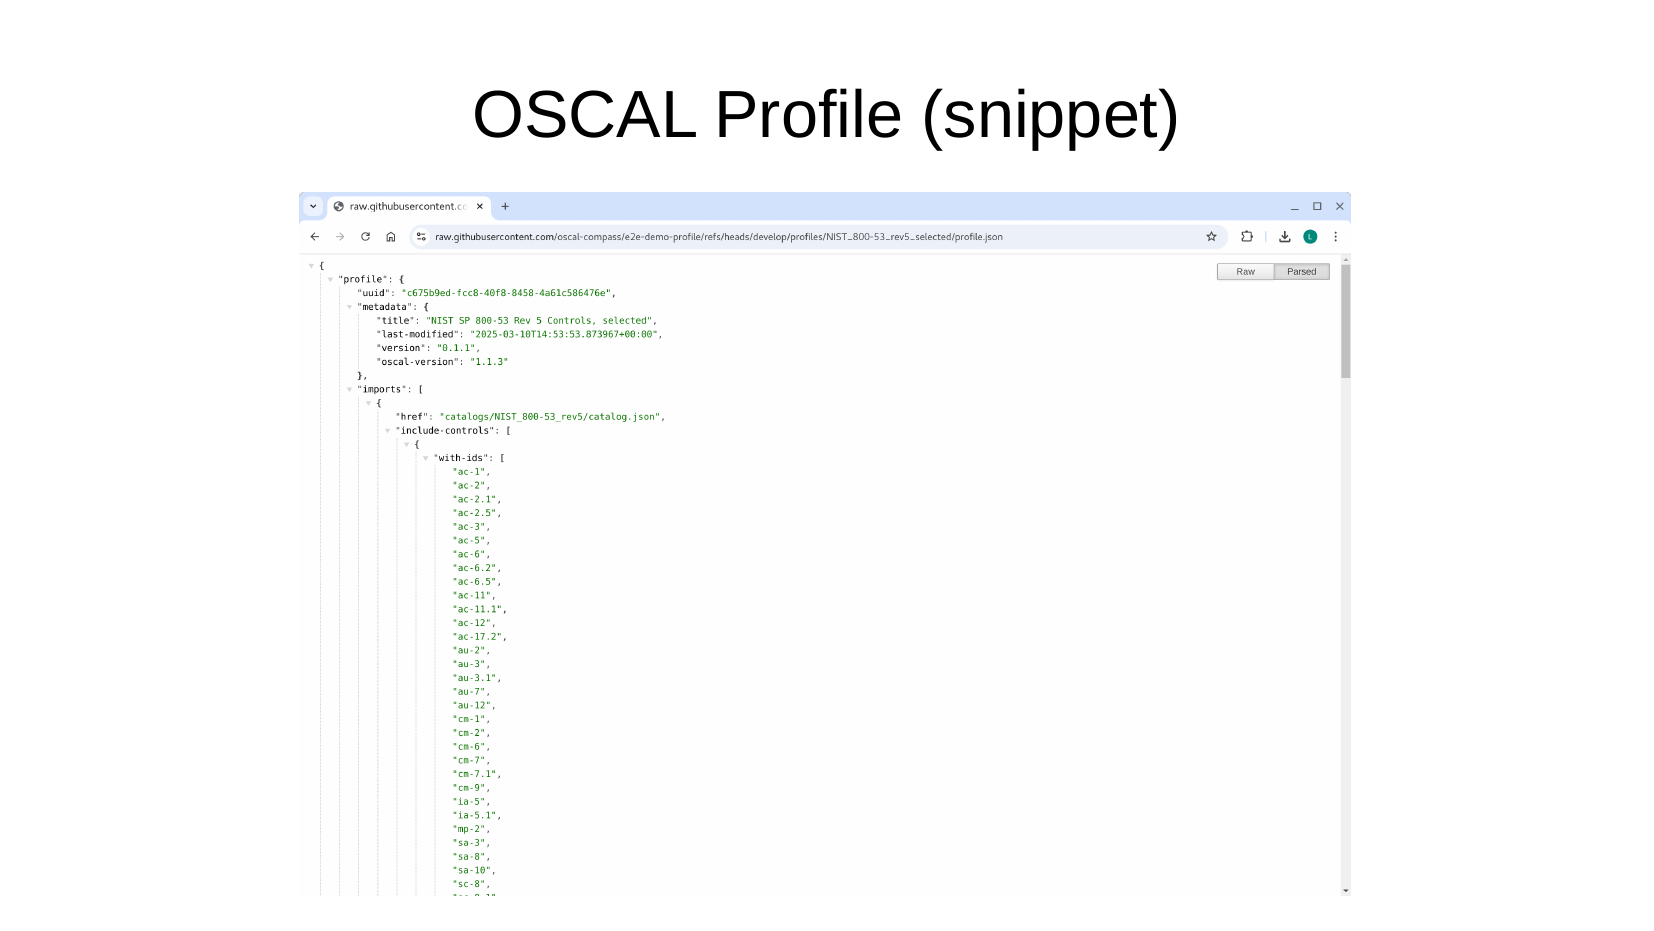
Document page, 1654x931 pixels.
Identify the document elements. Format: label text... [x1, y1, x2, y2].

title OSCAL Profile (snippet) [82, 37, 1571, 193]
picture [299, 192, 1351, 896]
